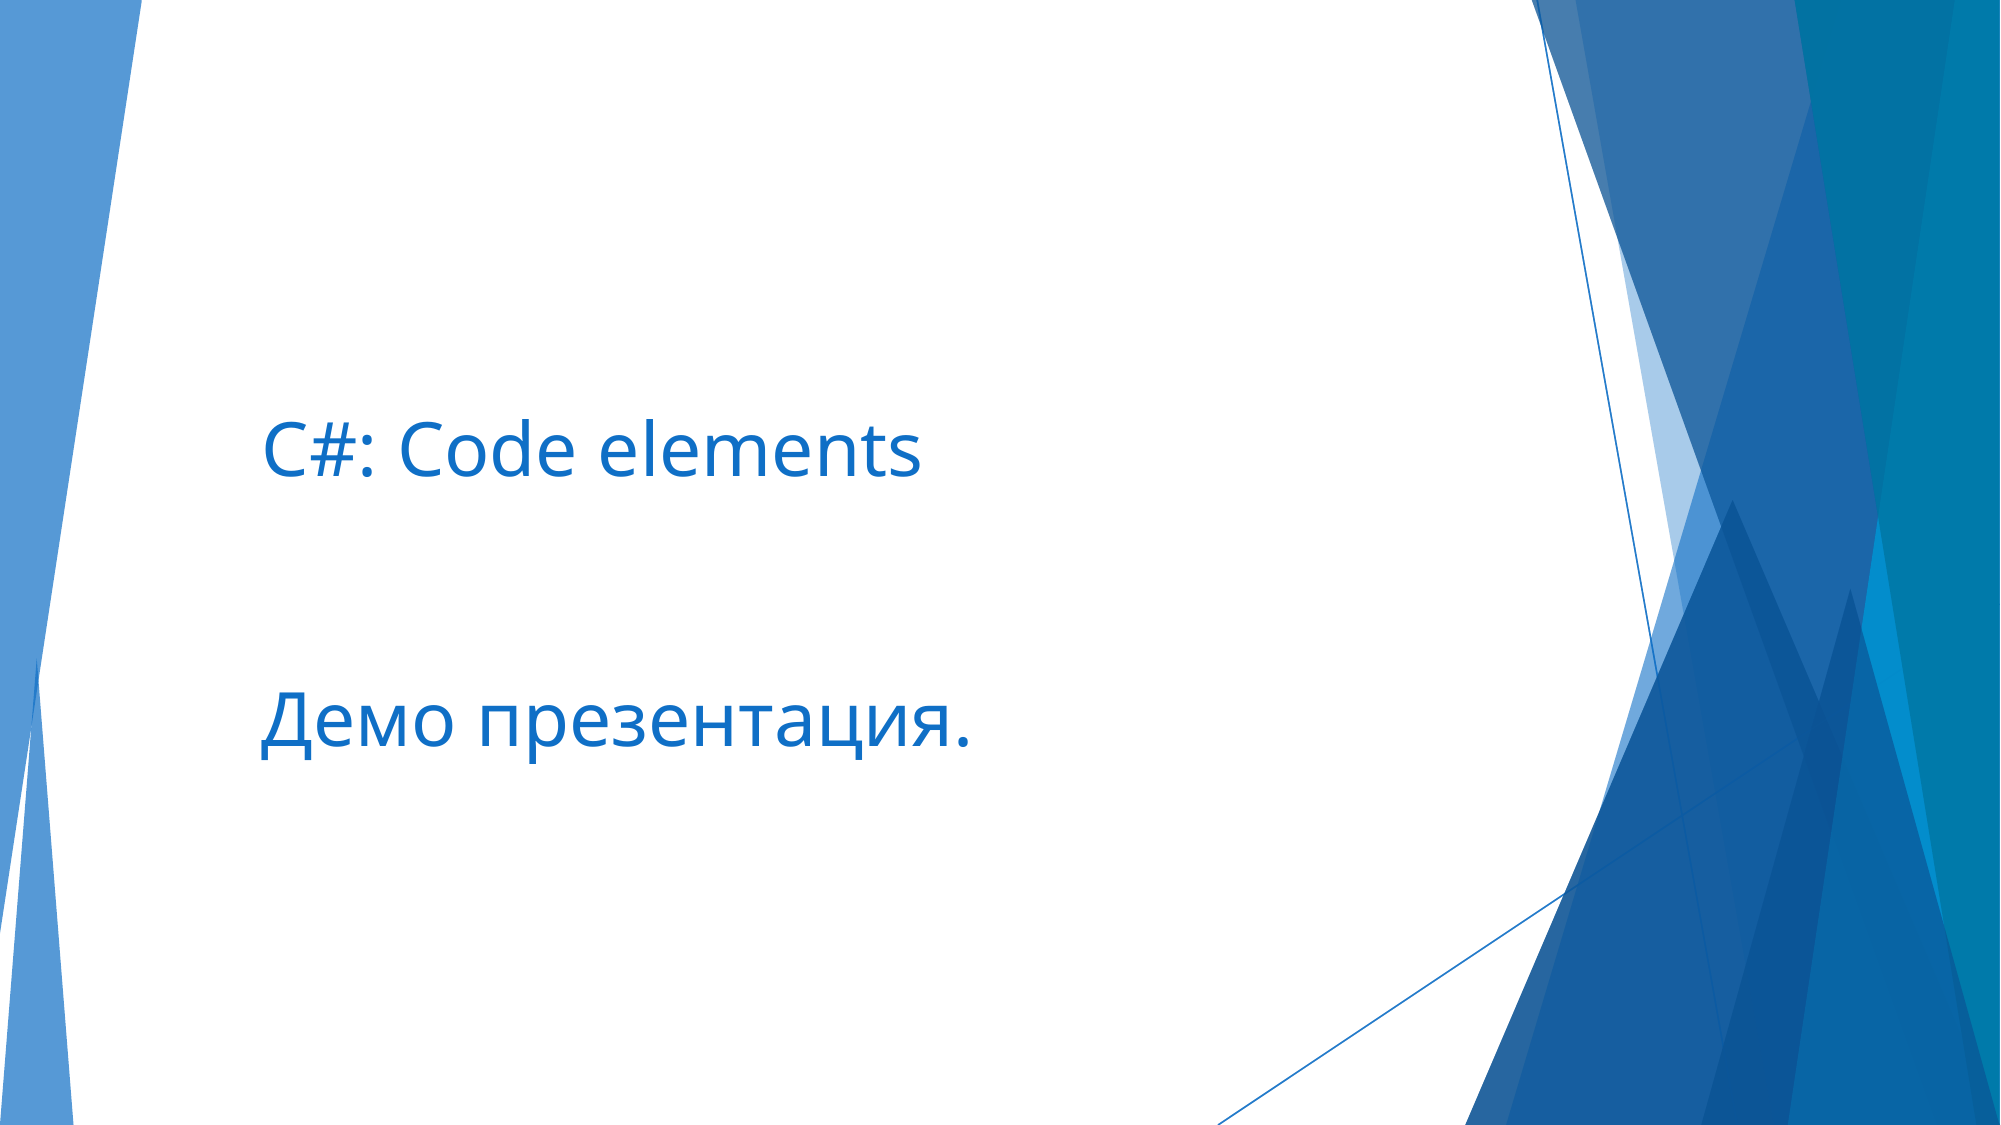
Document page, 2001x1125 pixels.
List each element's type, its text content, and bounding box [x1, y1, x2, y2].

title C#: Code elements [247, 394, 1522, 664]
subtitle Демо презентация. [247, 664, 1522, 845]
